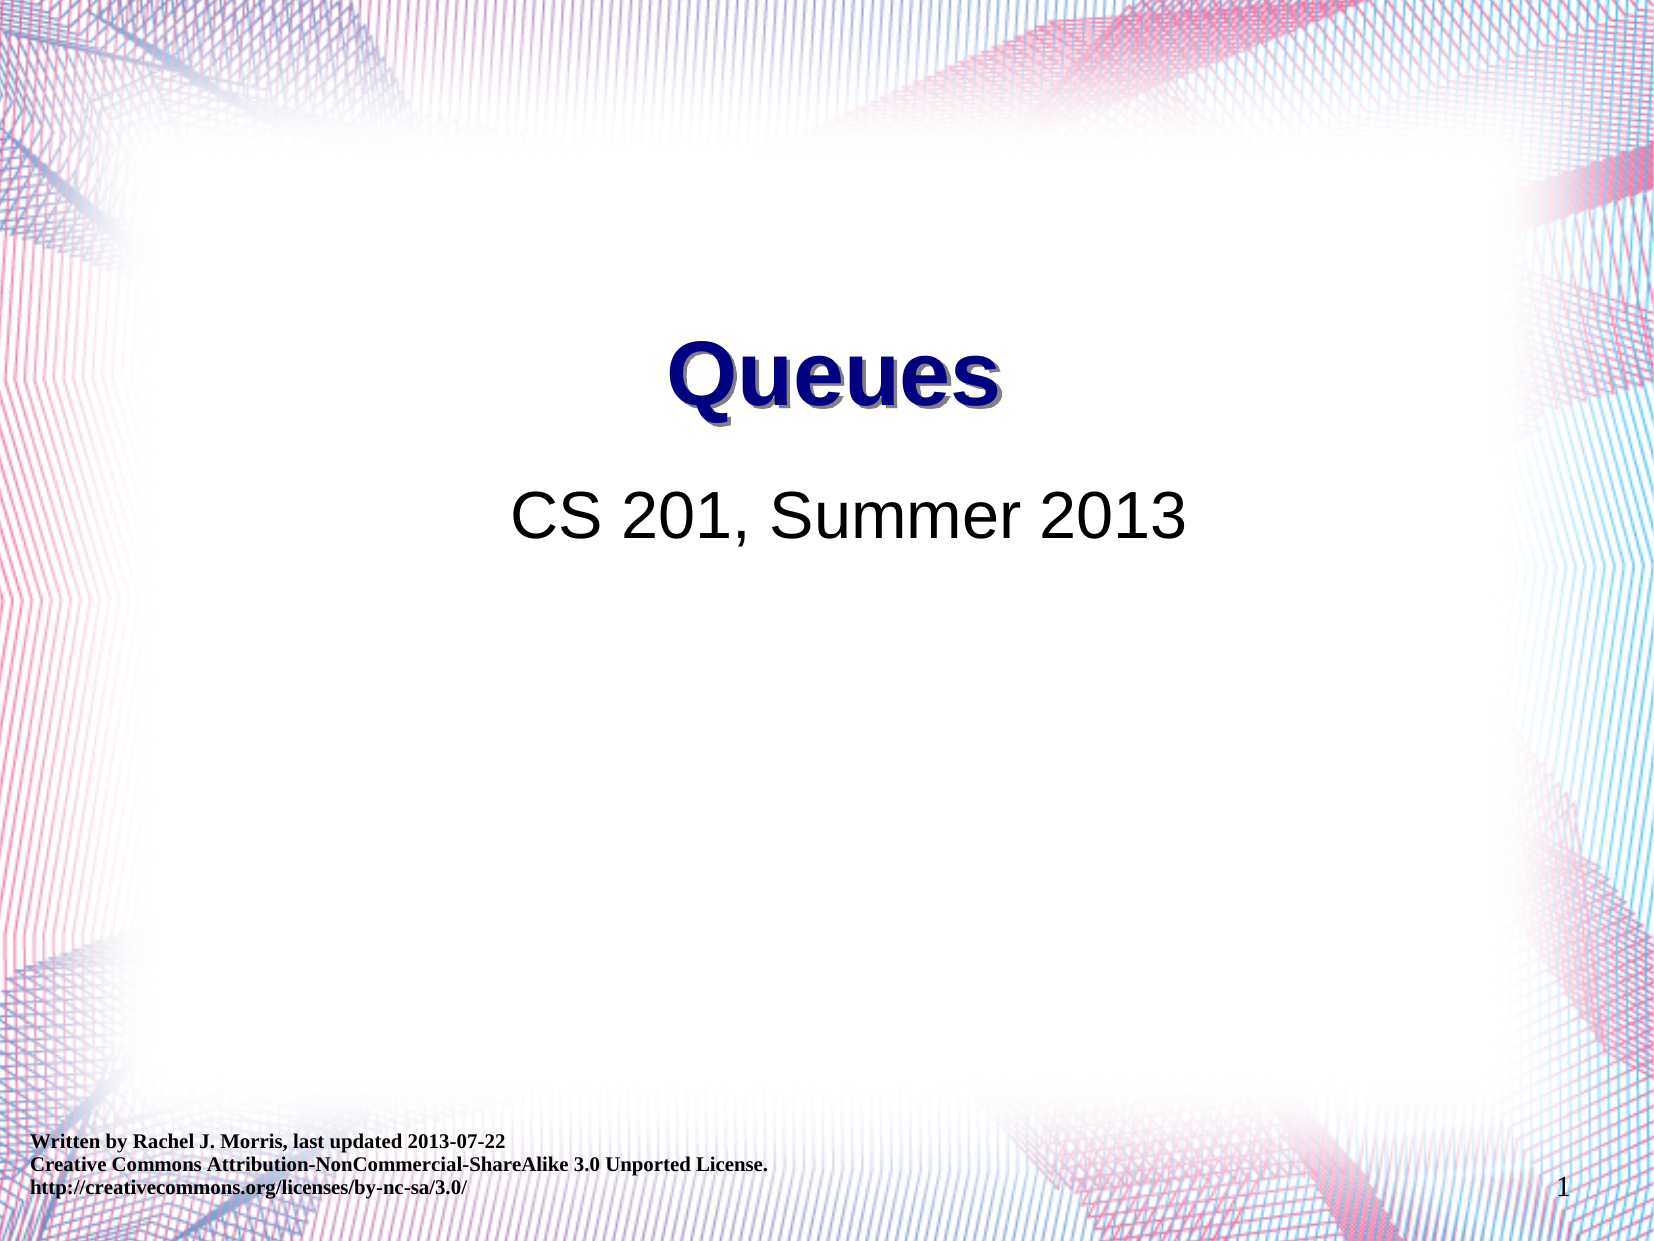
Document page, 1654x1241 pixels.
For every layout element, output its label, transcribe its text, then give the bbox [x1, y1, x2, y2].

picture [0, 0, 1654, 1241]
title Queues [90, 270, 1579, 478]
text_box CS 201, Summer 2013 [123, 460, 1576, 571]
